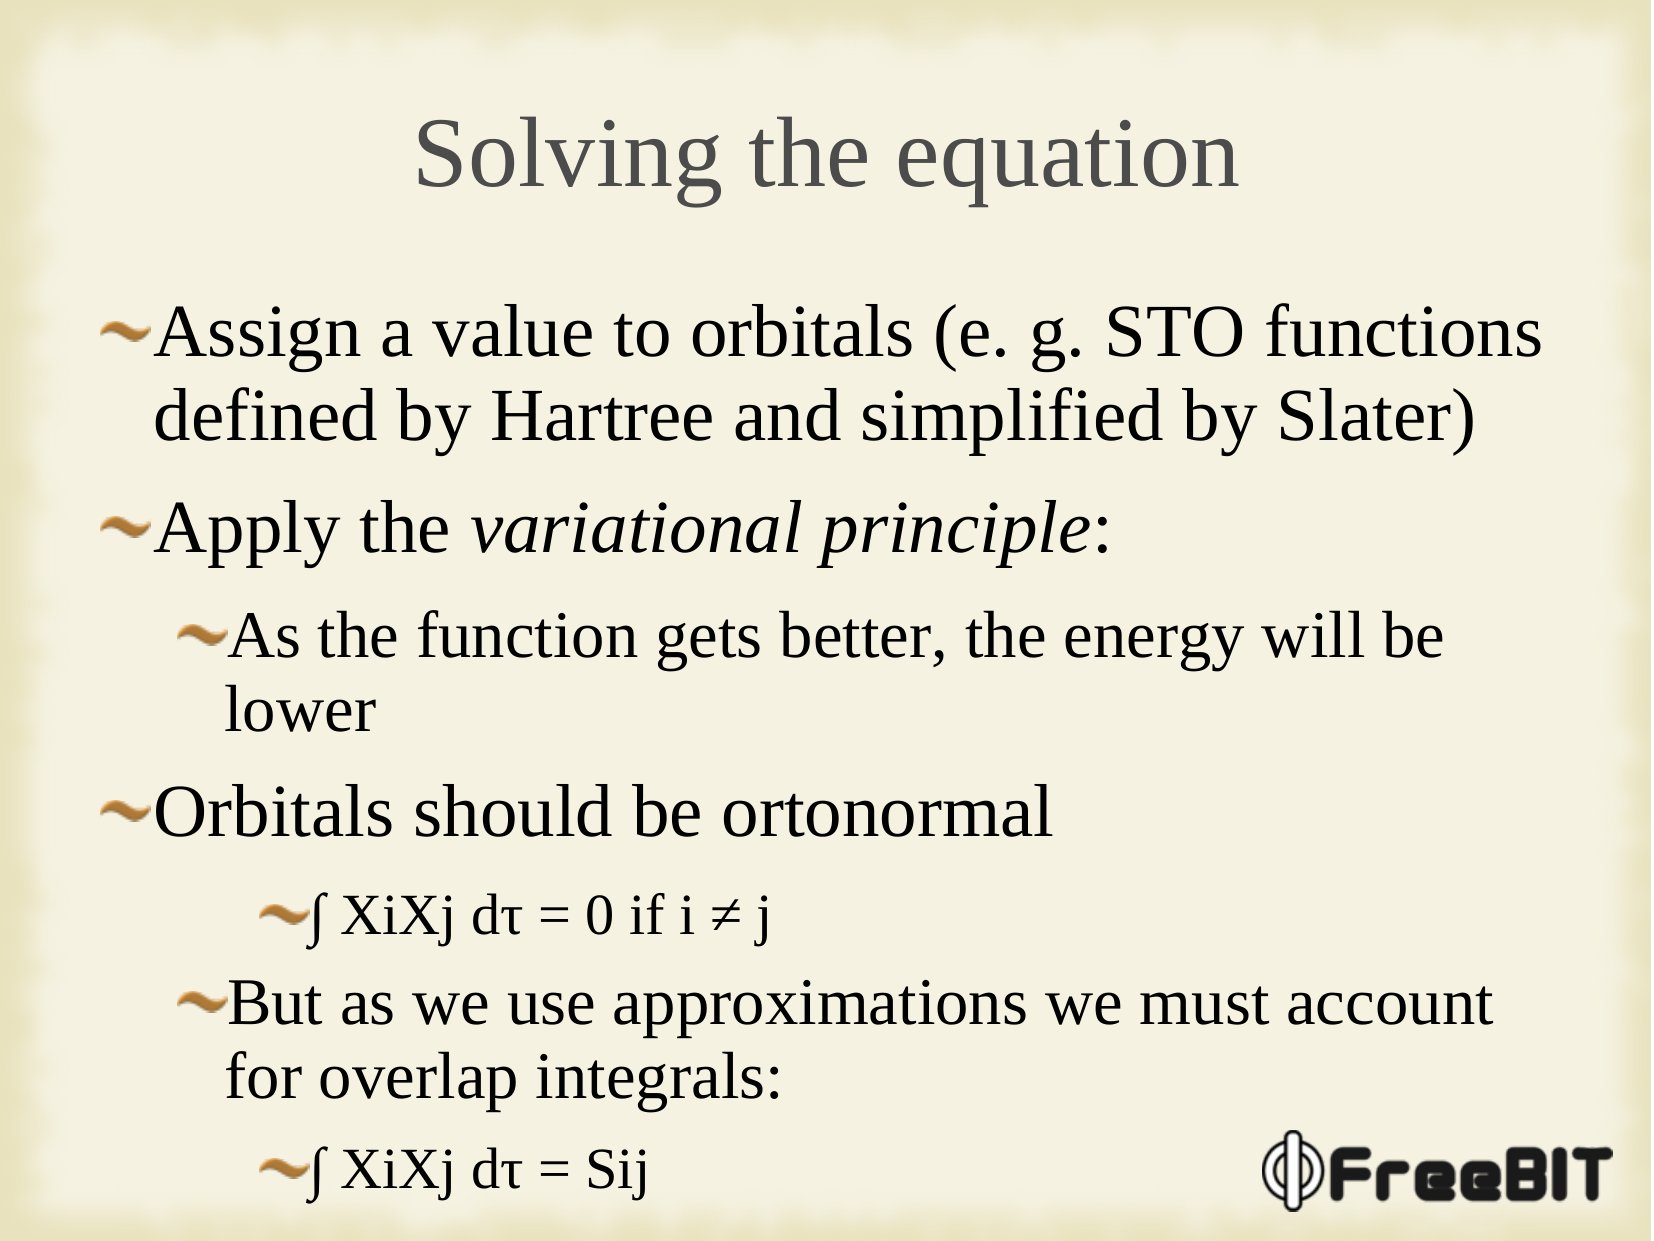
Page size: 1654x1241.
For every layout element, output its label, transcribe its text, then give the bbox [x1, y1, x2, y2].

list Assign a value to orbitals (e. g. STO functions defined by Hartree and simplified by Slater) Apply the variational principle: As the function gets better, the energy will be lower Orbitals should be ortonormal ∫ ΧiΧj dτ = 0 if i ≠ j But as we use approximations we must account for overlap integrals: ∫ ΧiΧj dτ = Sij [82, 290, 1571, 1202]
picture [0, 0, 1651, 1241]
title Solving the equation [82, 49, 1571, 257]
